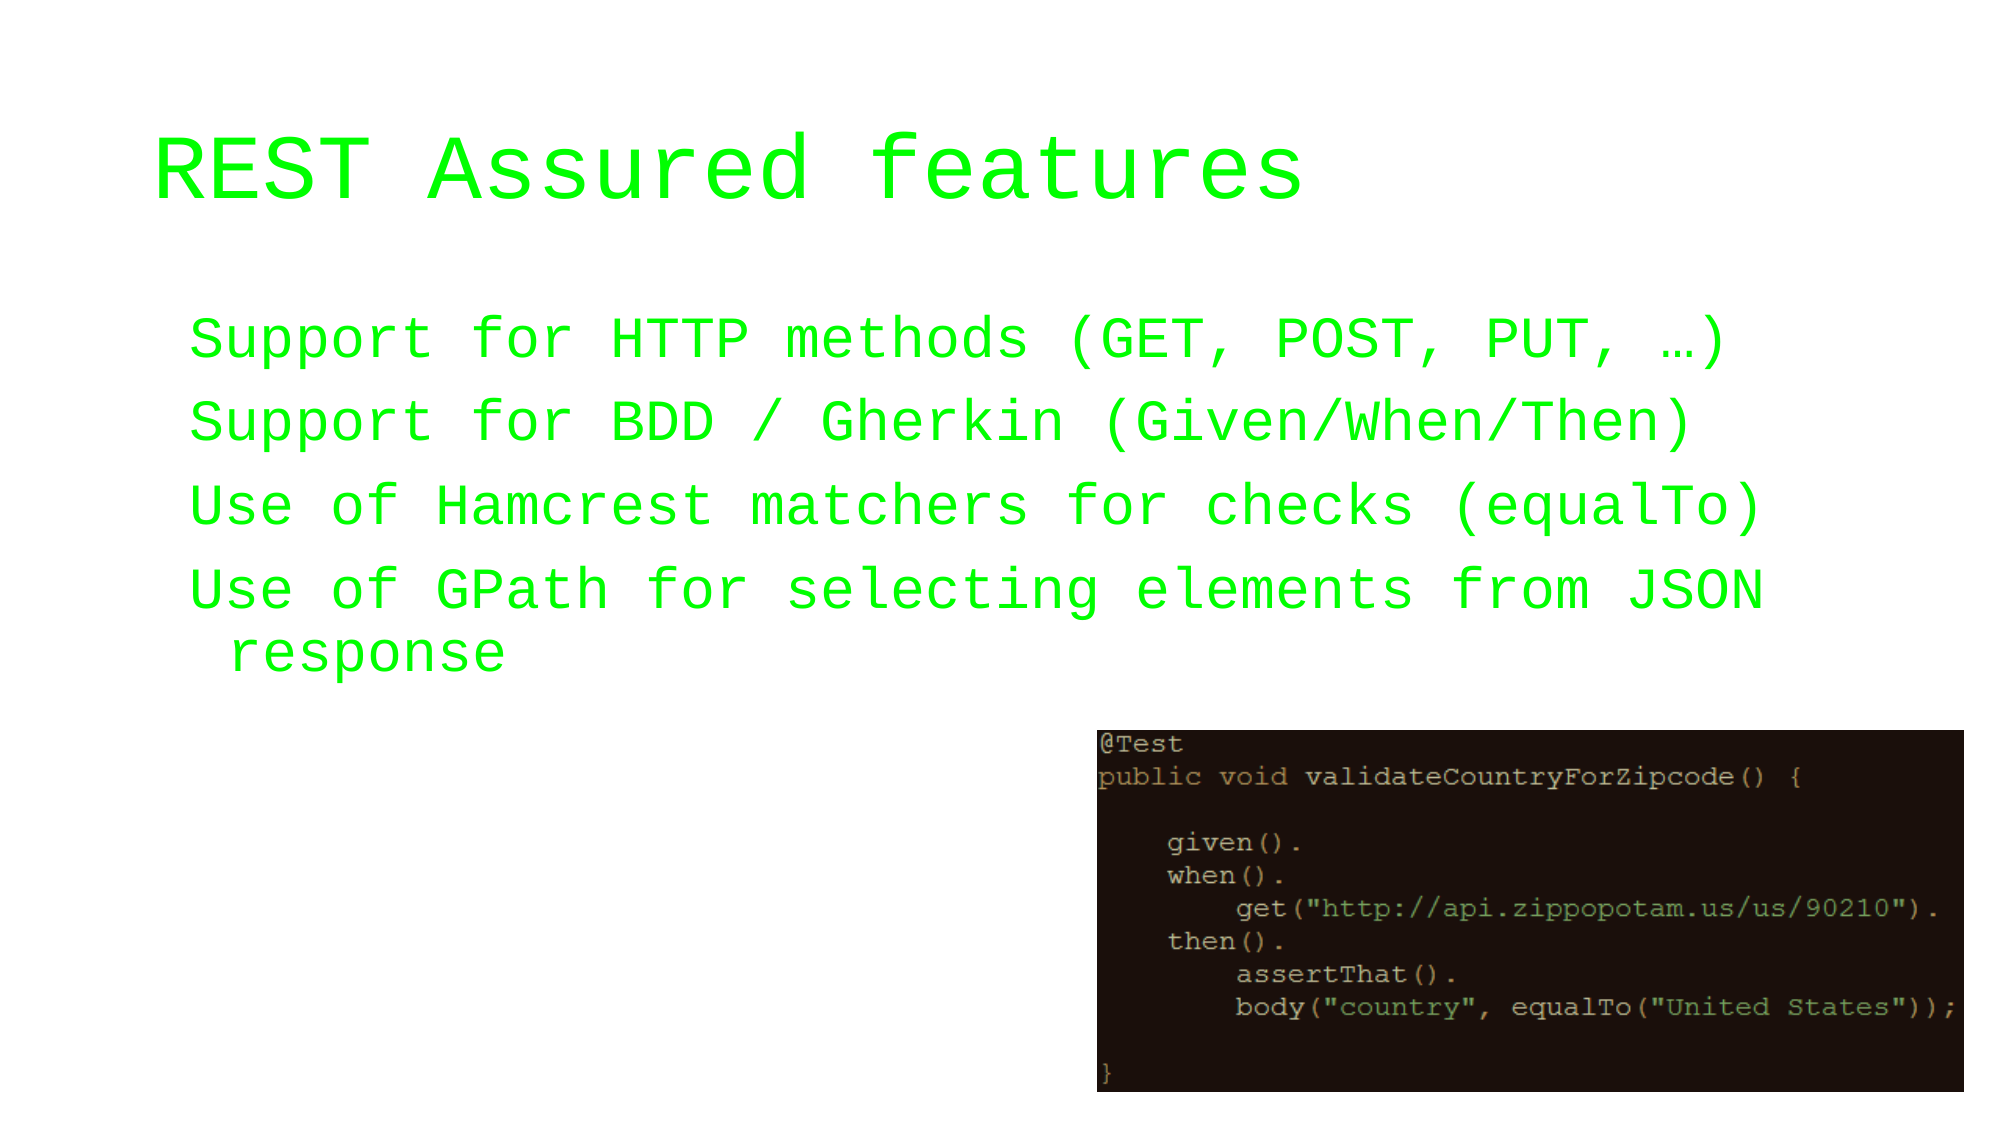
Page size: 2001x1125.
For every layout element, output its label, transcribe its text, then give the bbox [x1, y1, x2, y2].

picture [1097, 730, 1964, 1092]
title REST Assured features [137, 59, 1863, 278]
list Support for HTTP methods (GET, POST, PUT, …) Support for BDD / Gherkin (Given/When/Then) Use of Hamcrest matchers for checks (equalTo) Use of GPath for selecting elements from JSON response [137, 299, 1863, 1014]
